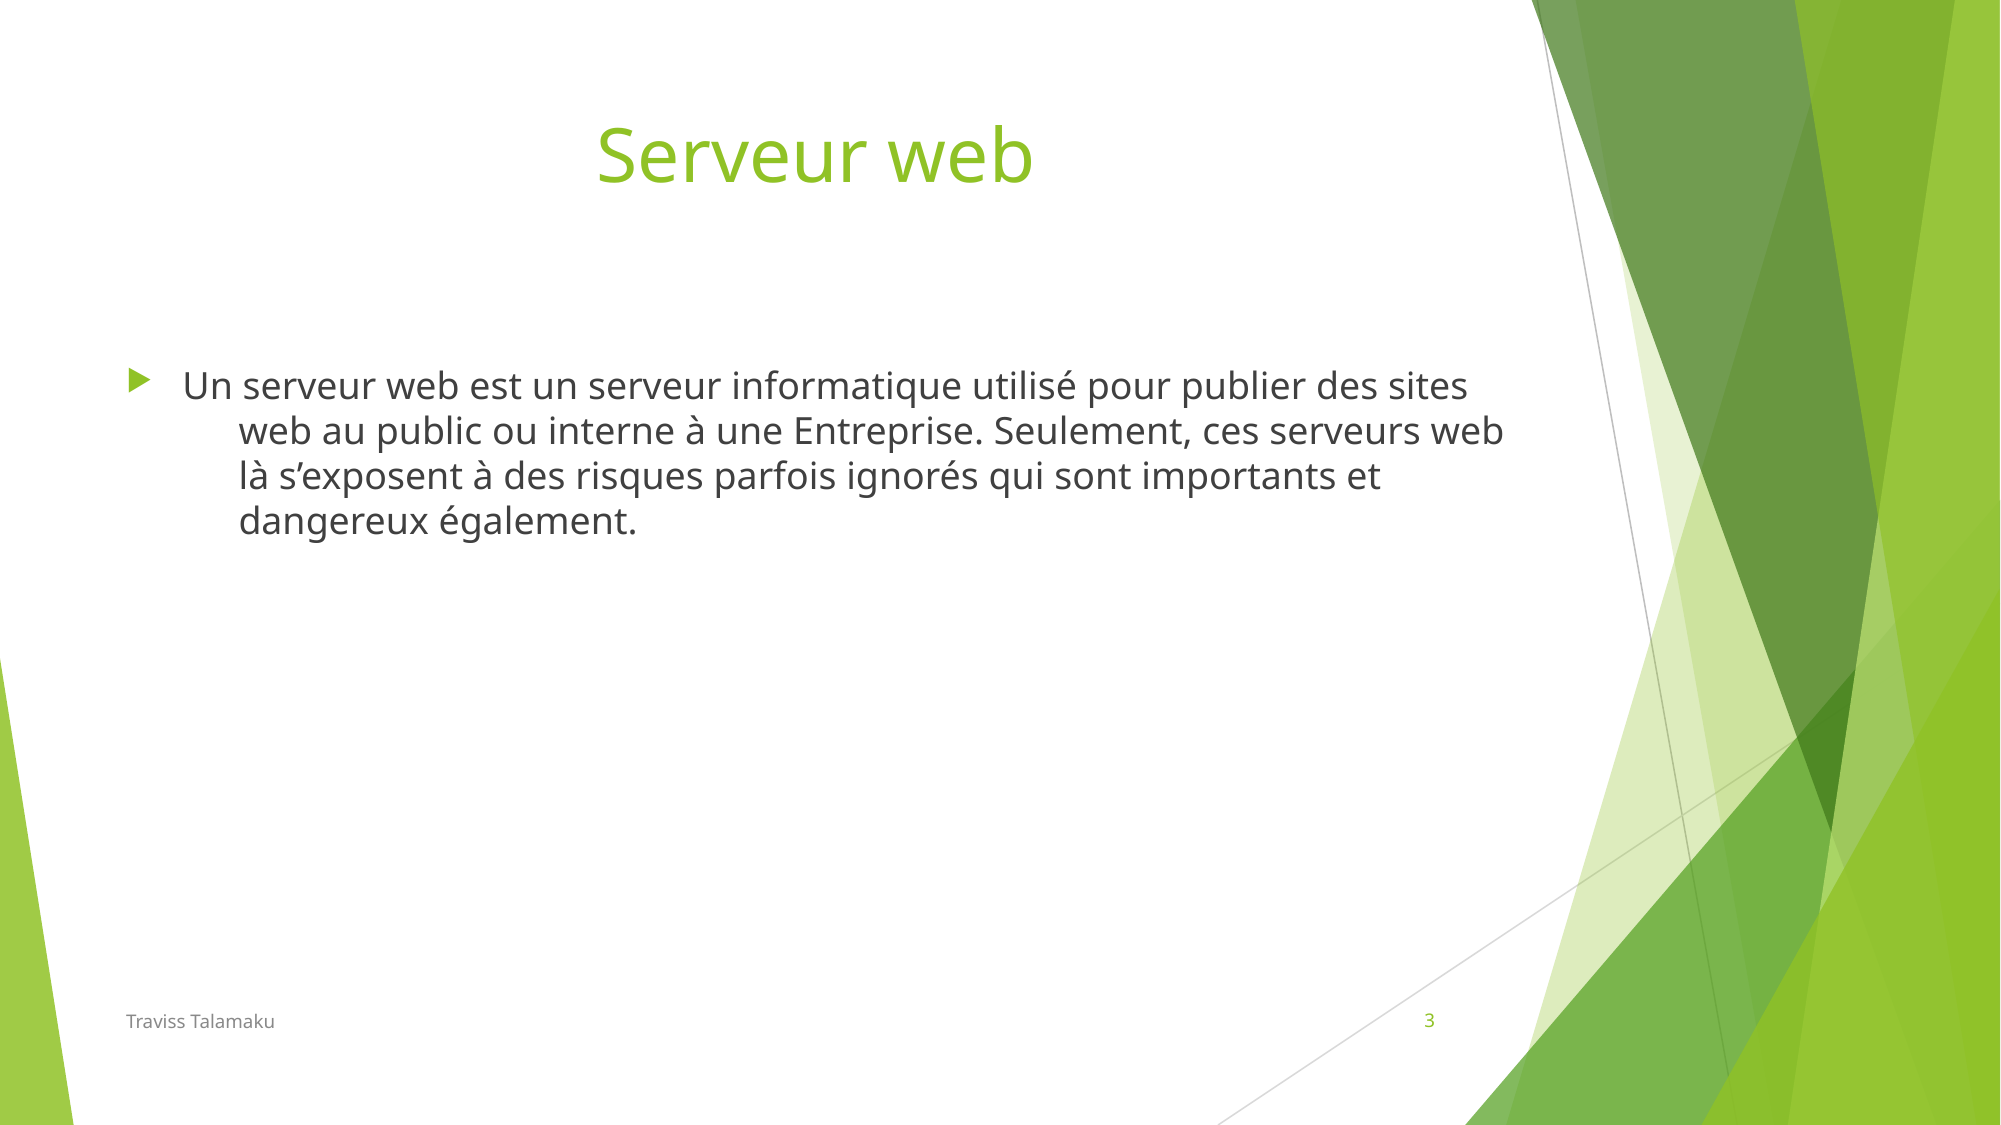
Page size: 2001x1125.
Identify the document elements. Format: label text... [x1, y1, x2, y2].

title Serveur web [111, 99, 1522, 317]
list Un serveur web est un serveur informatique utilisé pour publier des sites web au public ou interne à une Entreprise. Seulement, ces serveurs web là s’exposent à des risques parfois ignorés qui sont importants et dangereux également. [111, 354, 1522, 992]
text_box Traviss Talamaku [111, 991, 1145, 1051]
text_box [1409, 991, 1522, 1051]
